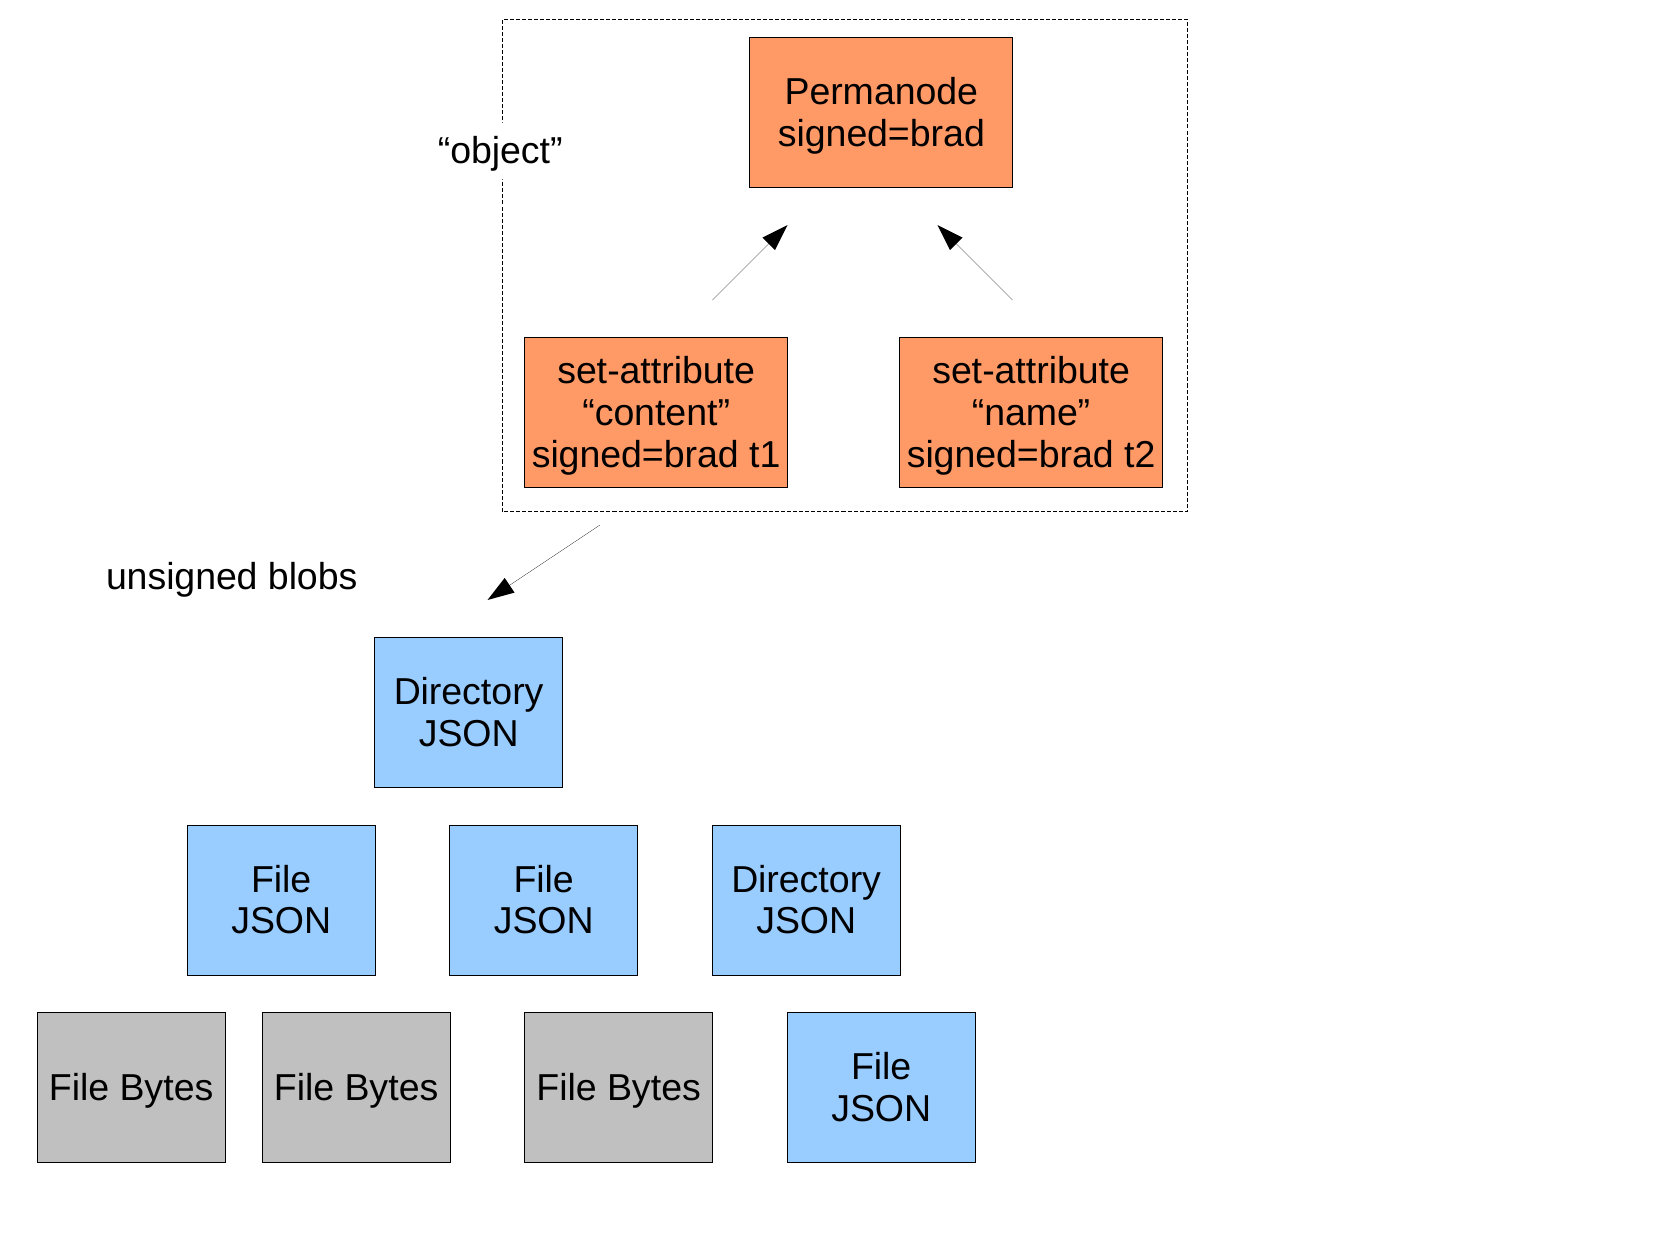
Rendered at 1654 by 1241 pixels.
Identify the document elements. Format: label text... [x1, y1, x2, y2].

text_box File JSON [449, 825, 638, 976]
text_box set-attribute “content” signed=brad t1 [524, 337, 788, 488]
text_box unsigned blobs [91, 548, 373, 605]
text_box File JSON [787, 1012, 976, 1163]
text_box File JSON [187, 825, 376, 976]
text_box Permanode signed=brad [749, 37, 1013, 188]
text_box Directory JSON [712, 825, 901, 976]
text_box Directory JSON [374, 637, 563, 788]
text_box File Bytes [37, 1012, 226, 1163]
text_box File Bytes [524, 1012, 713, 1163]
text_box File Bytes [262, 1012, 451, 1163]
text_box set-attribute “name” signed=brad t2 [899, 337, 1163, 488]
text_box “object” [423, 122, 578, 180]
